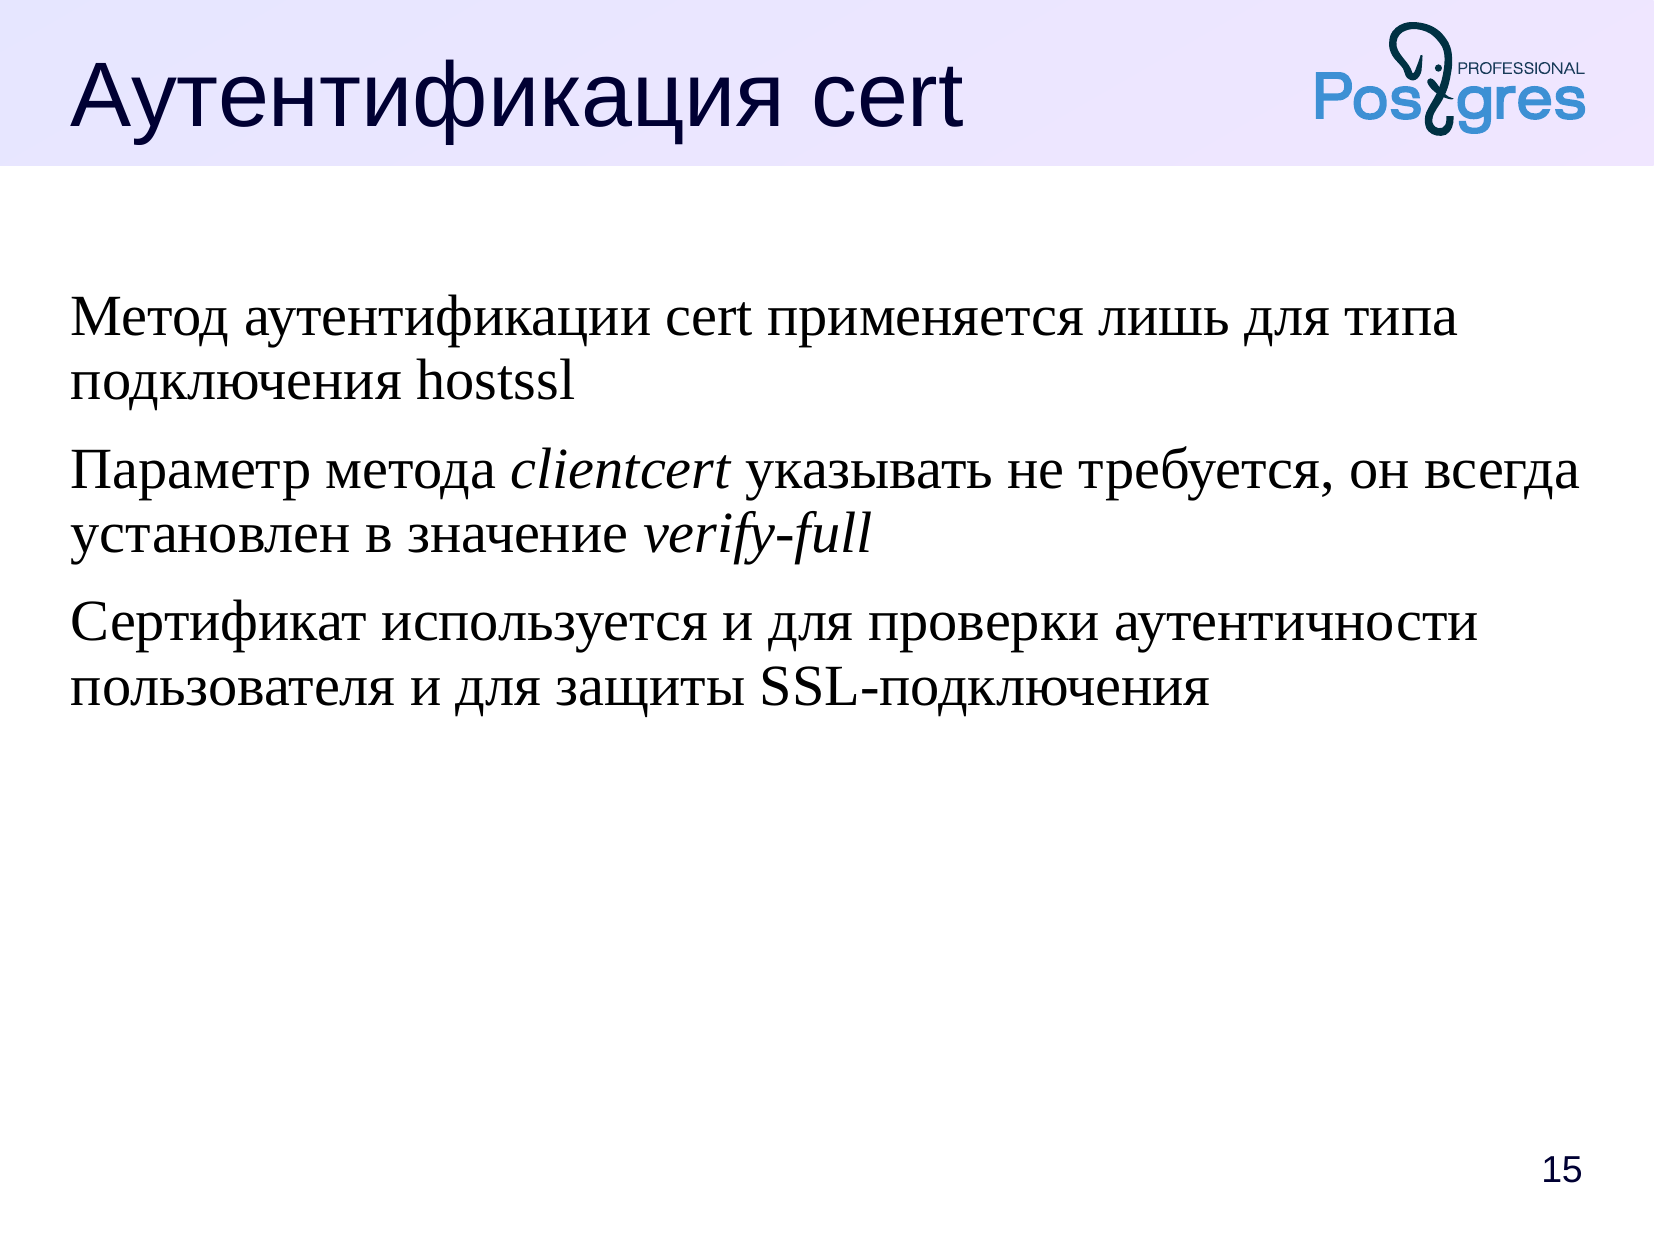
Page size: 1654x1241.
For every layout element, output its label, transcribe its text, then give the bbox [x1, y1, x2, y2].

title Аутентификация cert [70, 43, 1276, 147]
list Метод аутентификации cert применяется лишь для типа подключения hostssl Параметр метода clientcert указывать не требуется, он всегда установлен в значение verify-full Сертификат используется и для проверки аутентичности пользователя и для защиты SSL-подключения [70, 283, 1583, 1141]
